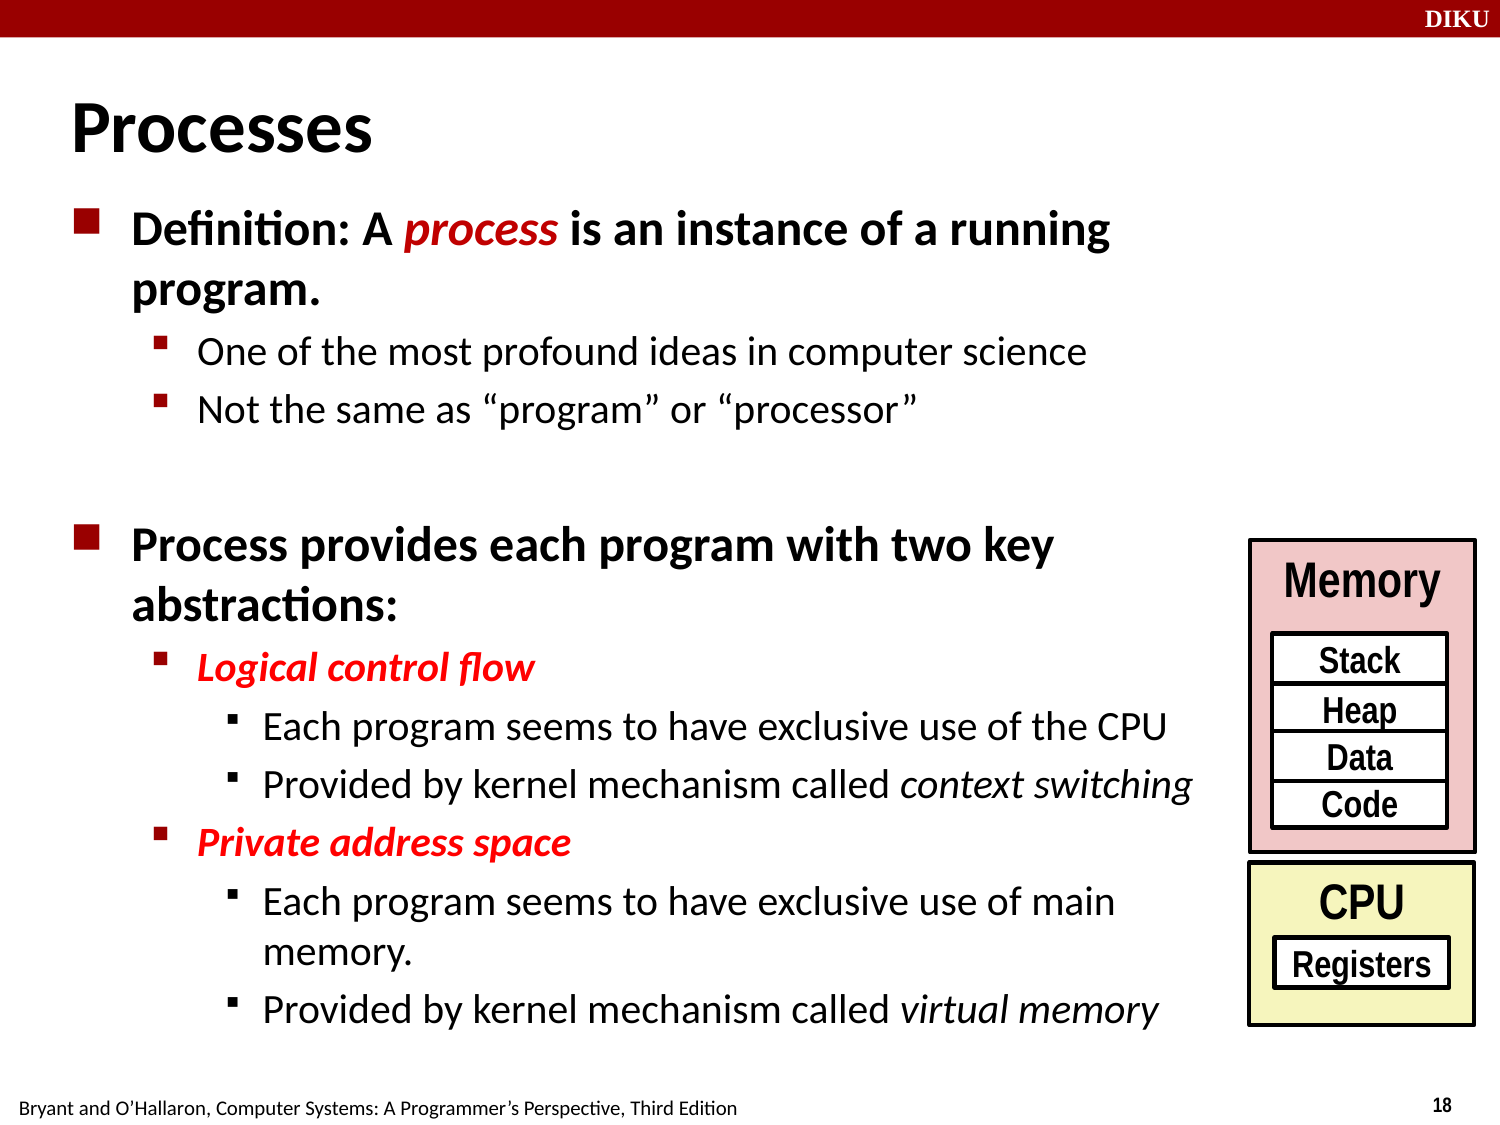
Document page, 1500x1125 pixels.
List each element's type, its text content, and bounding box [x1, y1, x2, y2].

title Processes [55, 75, 917, 169]
text_box Heap [1384, 706, 1391, 720]
text_box Memory [1249, 539, 1475, 853]
text_box CPU [1249, 862, 1475, 1025]
text_box Stack [1272, 633, 1448, 683]
text_box Data [1272, 730, 1448, 781]
text_box Registers [1274, 937, 1450, 988]
list Definition: A process is an instance of a running program. One of the most profound ideas in computer science Not the same as “program” or “processor” Process provides each program with two key abstractions: Logical control flow Each program seems to have exclusive use of the CPU Provided by kernel mechanism called context switching Private address space Each program seems to have exclusive use of main memory. Provided by kernel mechanism called virtual memory [60, 187, 1225, 1095]
text_box Heap [1272, 683, 1448, 730]
text_box Code [1272, 781, 1448, 828]
